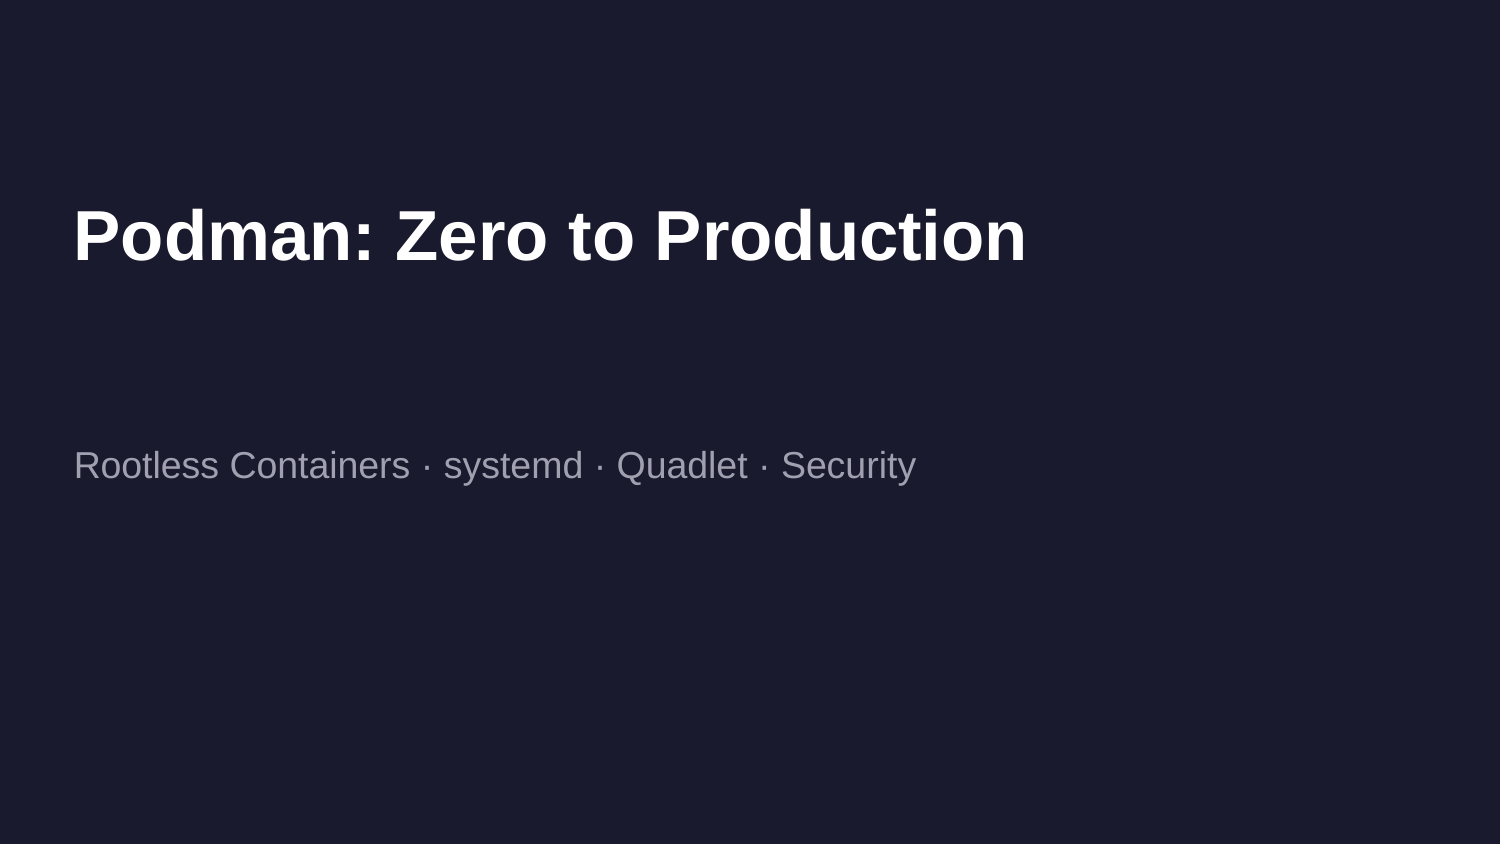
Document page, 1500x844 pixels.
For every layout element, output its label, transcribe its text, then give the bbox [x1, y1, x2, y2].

subtitle Rootless Containers · systemd · Quadlet · Security [59, 437, 1441, 532]
title Podman: Zero to Production [59, 188, 1441, 426]
